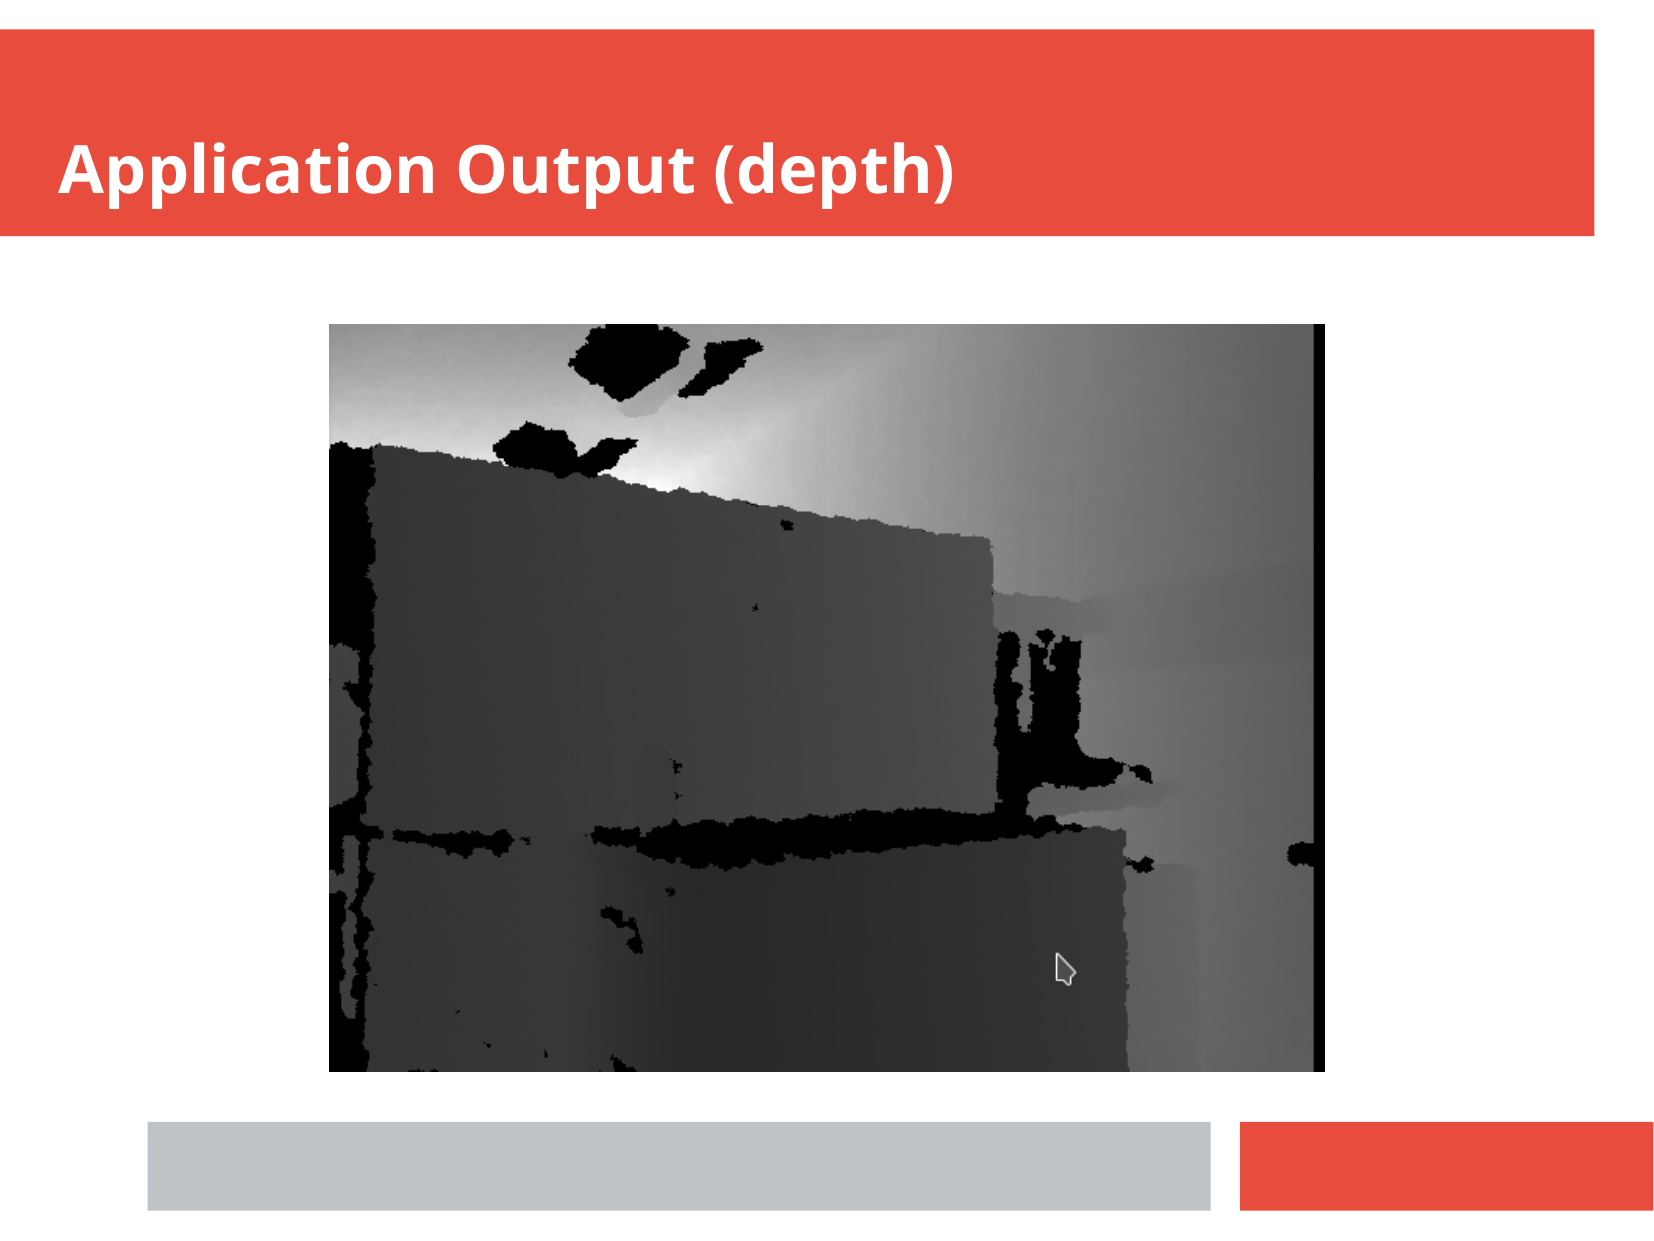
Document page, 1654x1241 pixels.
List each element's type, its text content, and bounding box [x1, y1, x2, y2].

title Application Output (depth) [59, 59, 1595, 207]
picture [329, 324, 1325, 1072]
